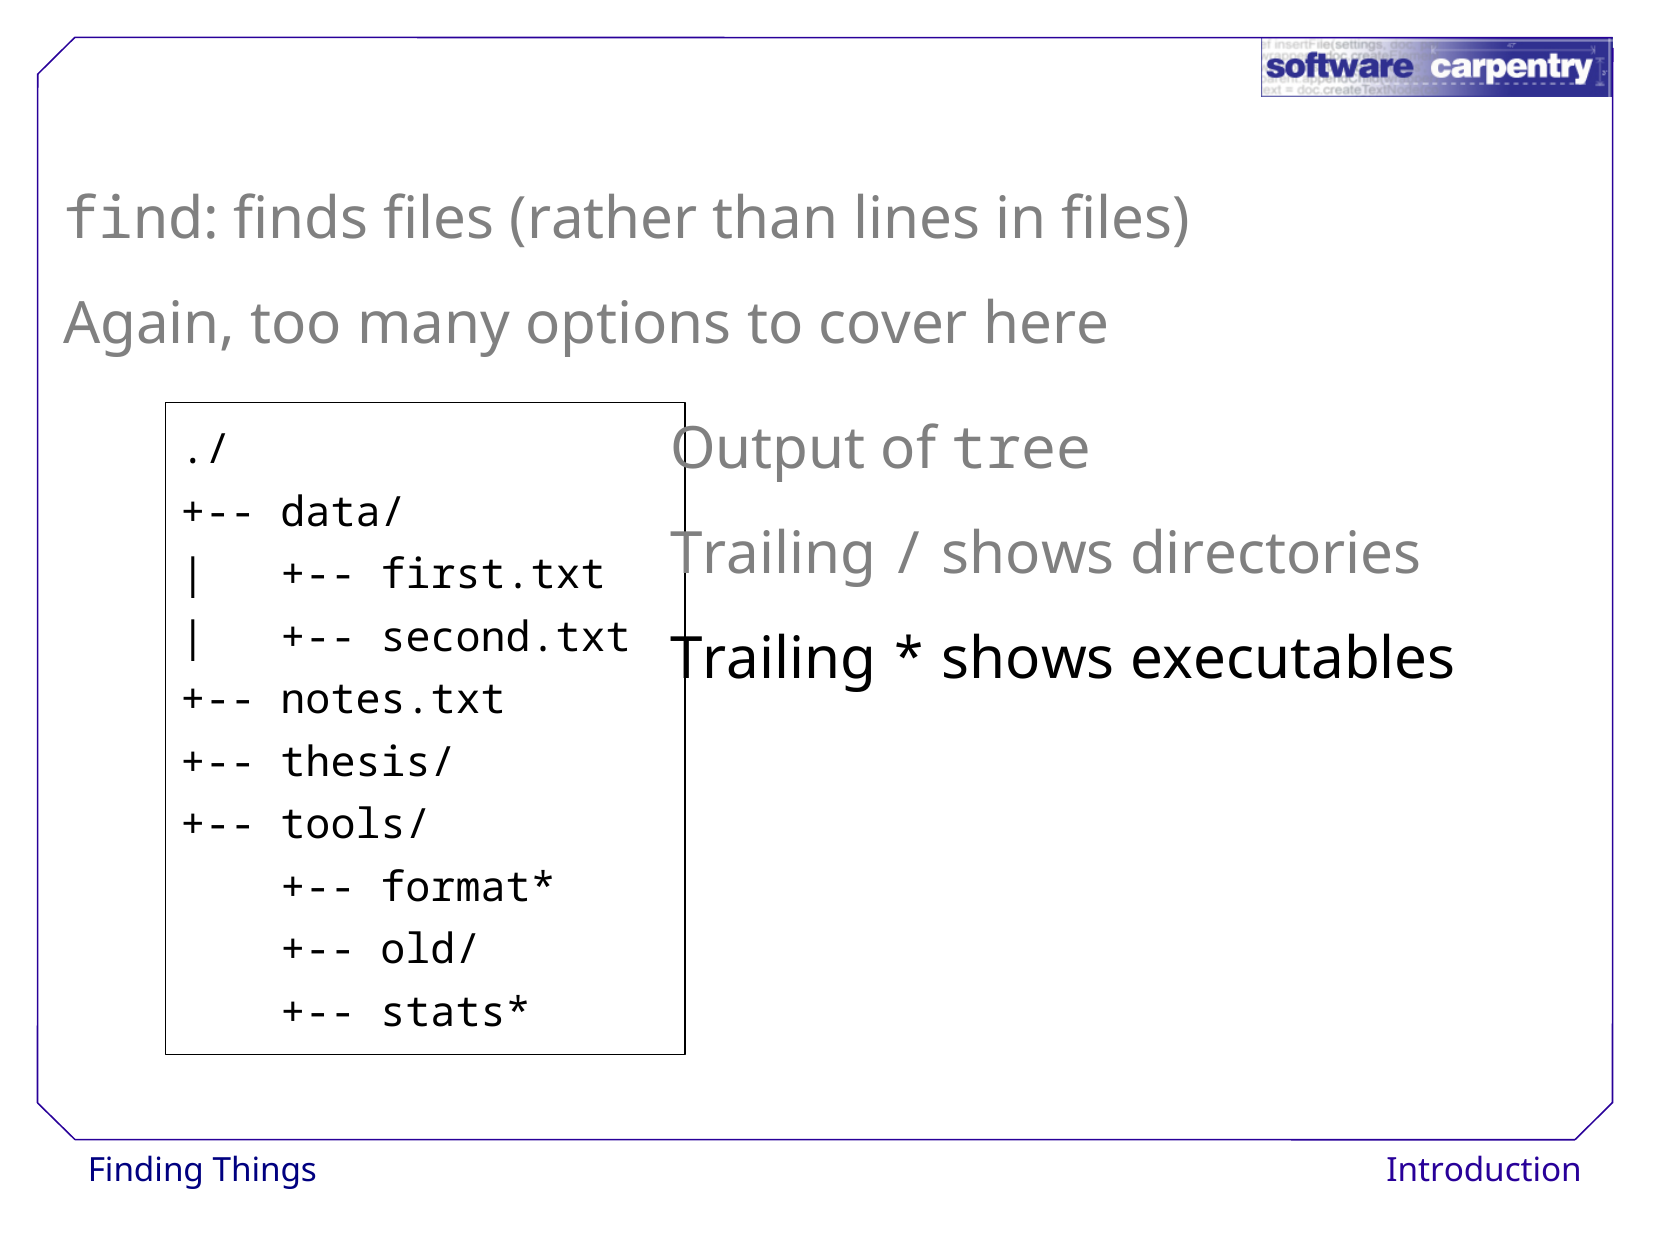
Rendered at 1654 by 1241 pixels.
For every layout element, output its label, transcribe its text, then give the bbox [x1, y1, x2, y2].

picture [1261, 39, 1613, 97]
text_box find: finds files (rather than lines in files) Again, too many options to cover here [48, 137, 1356, 364]
text_box Output of tree Trailing / shows directories Trailing * shows executables [655, 367, 1621, 698]
text_box ./ +-- data/ | +-- first.txt | +-- second.txt +-- notes.txt +-- thesis/ +-- tools/ +-- format* +-- old/ +-- stats* [165, 402, 686, 1055]
